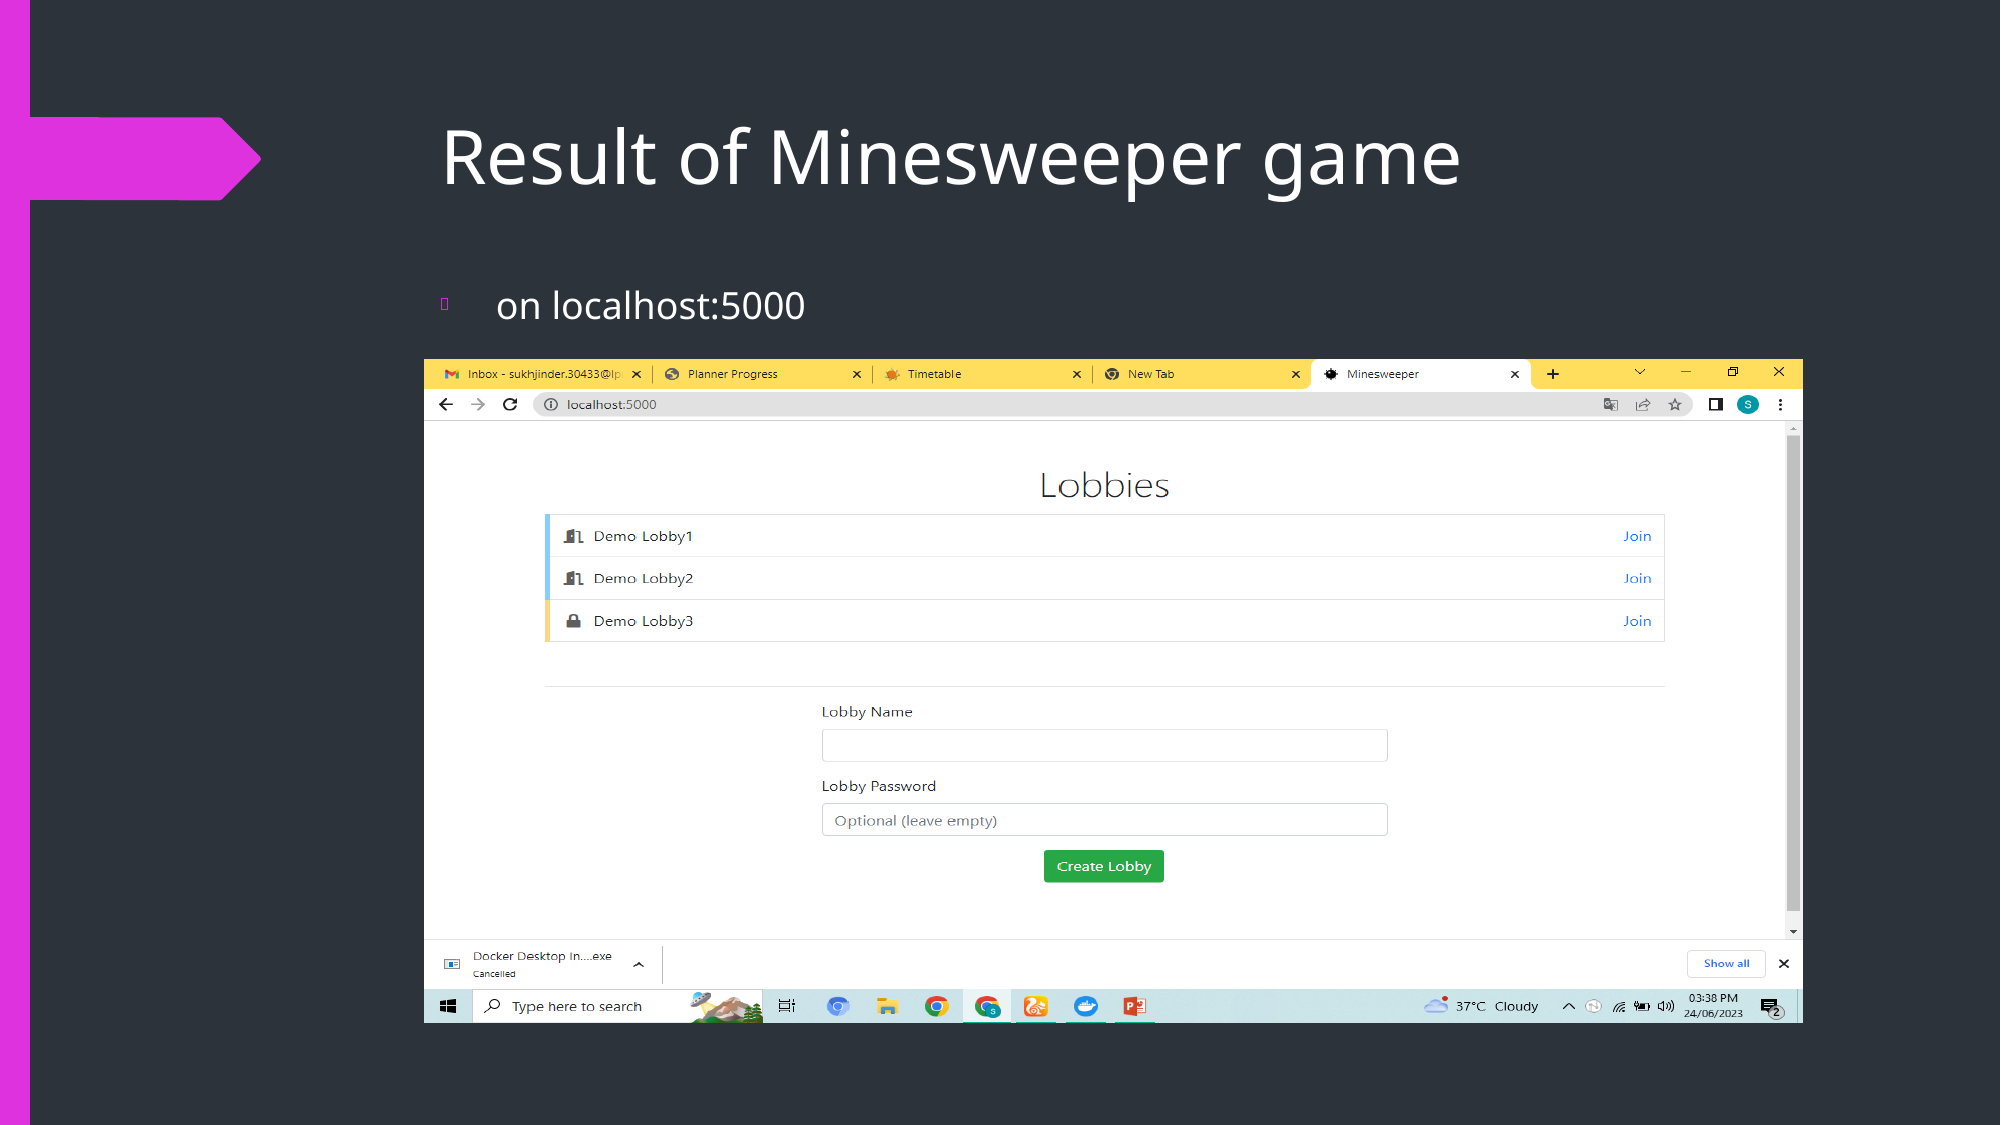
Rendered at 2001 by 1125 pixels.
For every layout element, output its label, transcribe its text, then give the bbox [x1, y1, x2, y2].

list on localhost:5000 [424, 274, 1888, 405]
title Result of Minesweeper game [425, 102, 1888, 232]
picture [424, 359, 1803, 1023]
